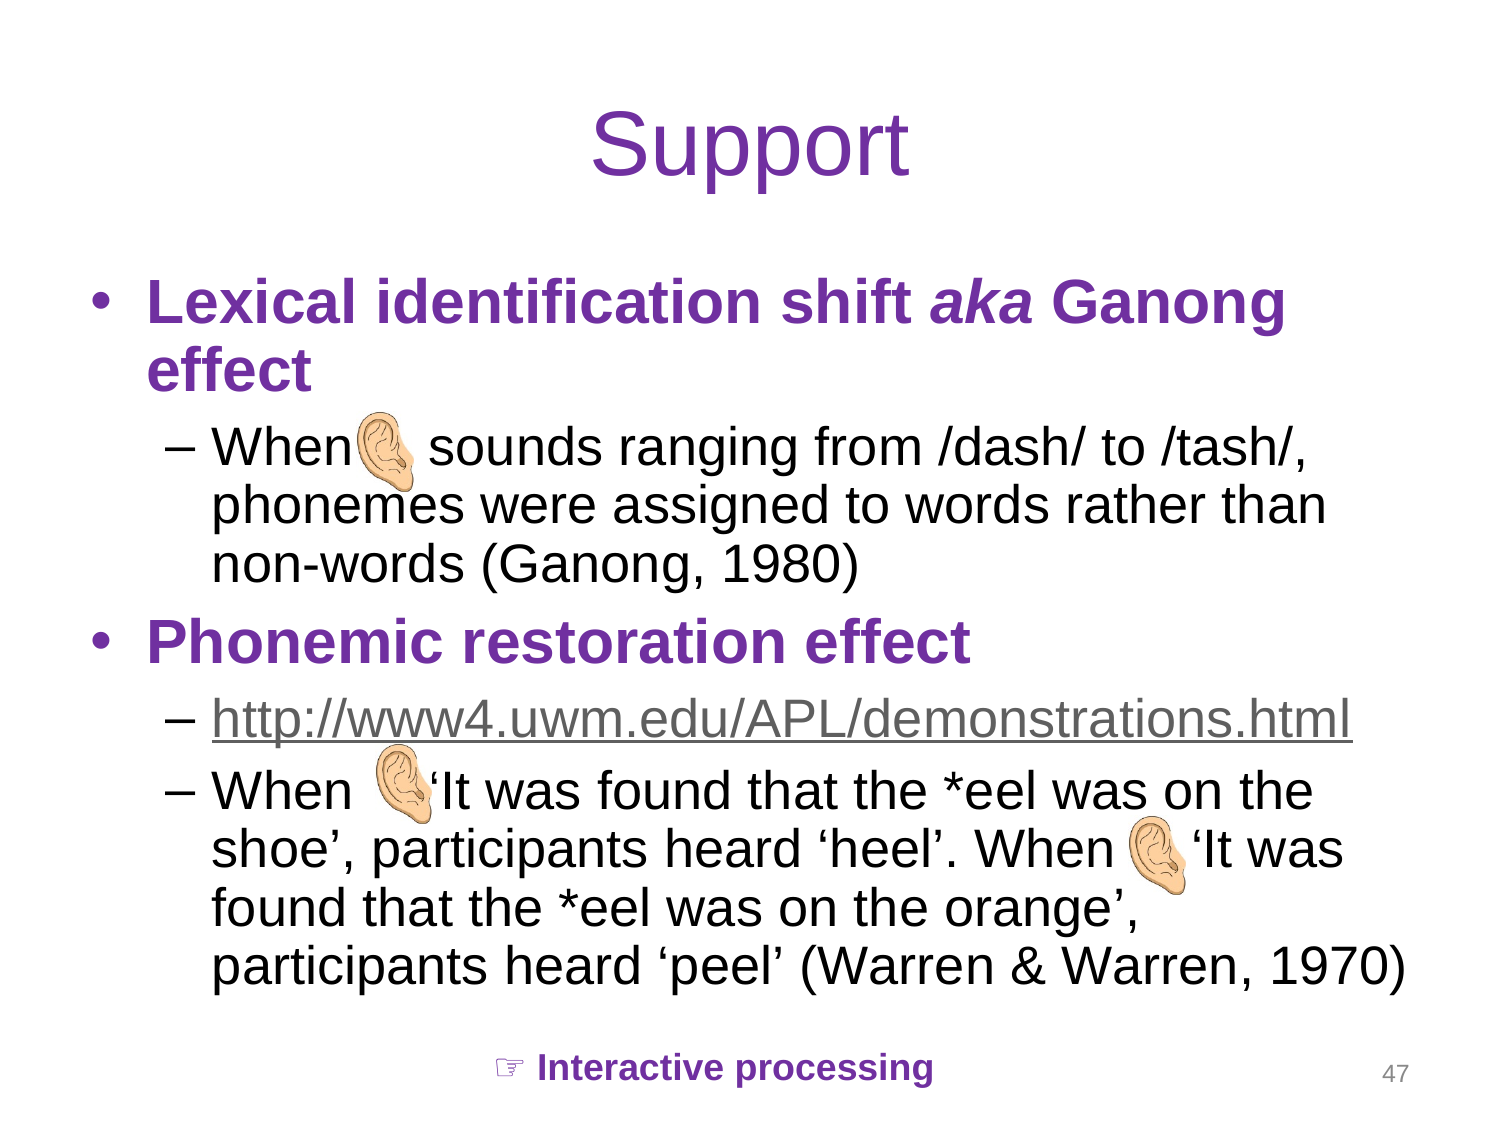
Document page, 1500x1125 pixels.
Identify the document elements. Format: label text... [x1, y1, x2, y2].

list Lexical identification shift aka Ganong effect When sounds ranging from /dash/ to /tash/, phonemes were assigned to words rather than non-words (Ganong, 1980) Phonemic restoration effect http://www4.uwm.edu/APL/demonstrations.html When ‘It was found that the *eel was on the shoe’, participants heard ‘heel’. When ‘It was found that the *eel was on the orange’, participants heard ‘peel’ (Warren & Warren, 1970) [75, 262, 1426, 1071]
title Support [75, 45, 1426, 233]
picture [375, 743, 432, 824]
text_box ☞ Interactive processing [478, 1034, 1199, 1096]
picture [1128, 815, 1186, 896]
picture [356, 411, 414, 492]
text_box <number> [1074, 1042, 1426, 1103]
